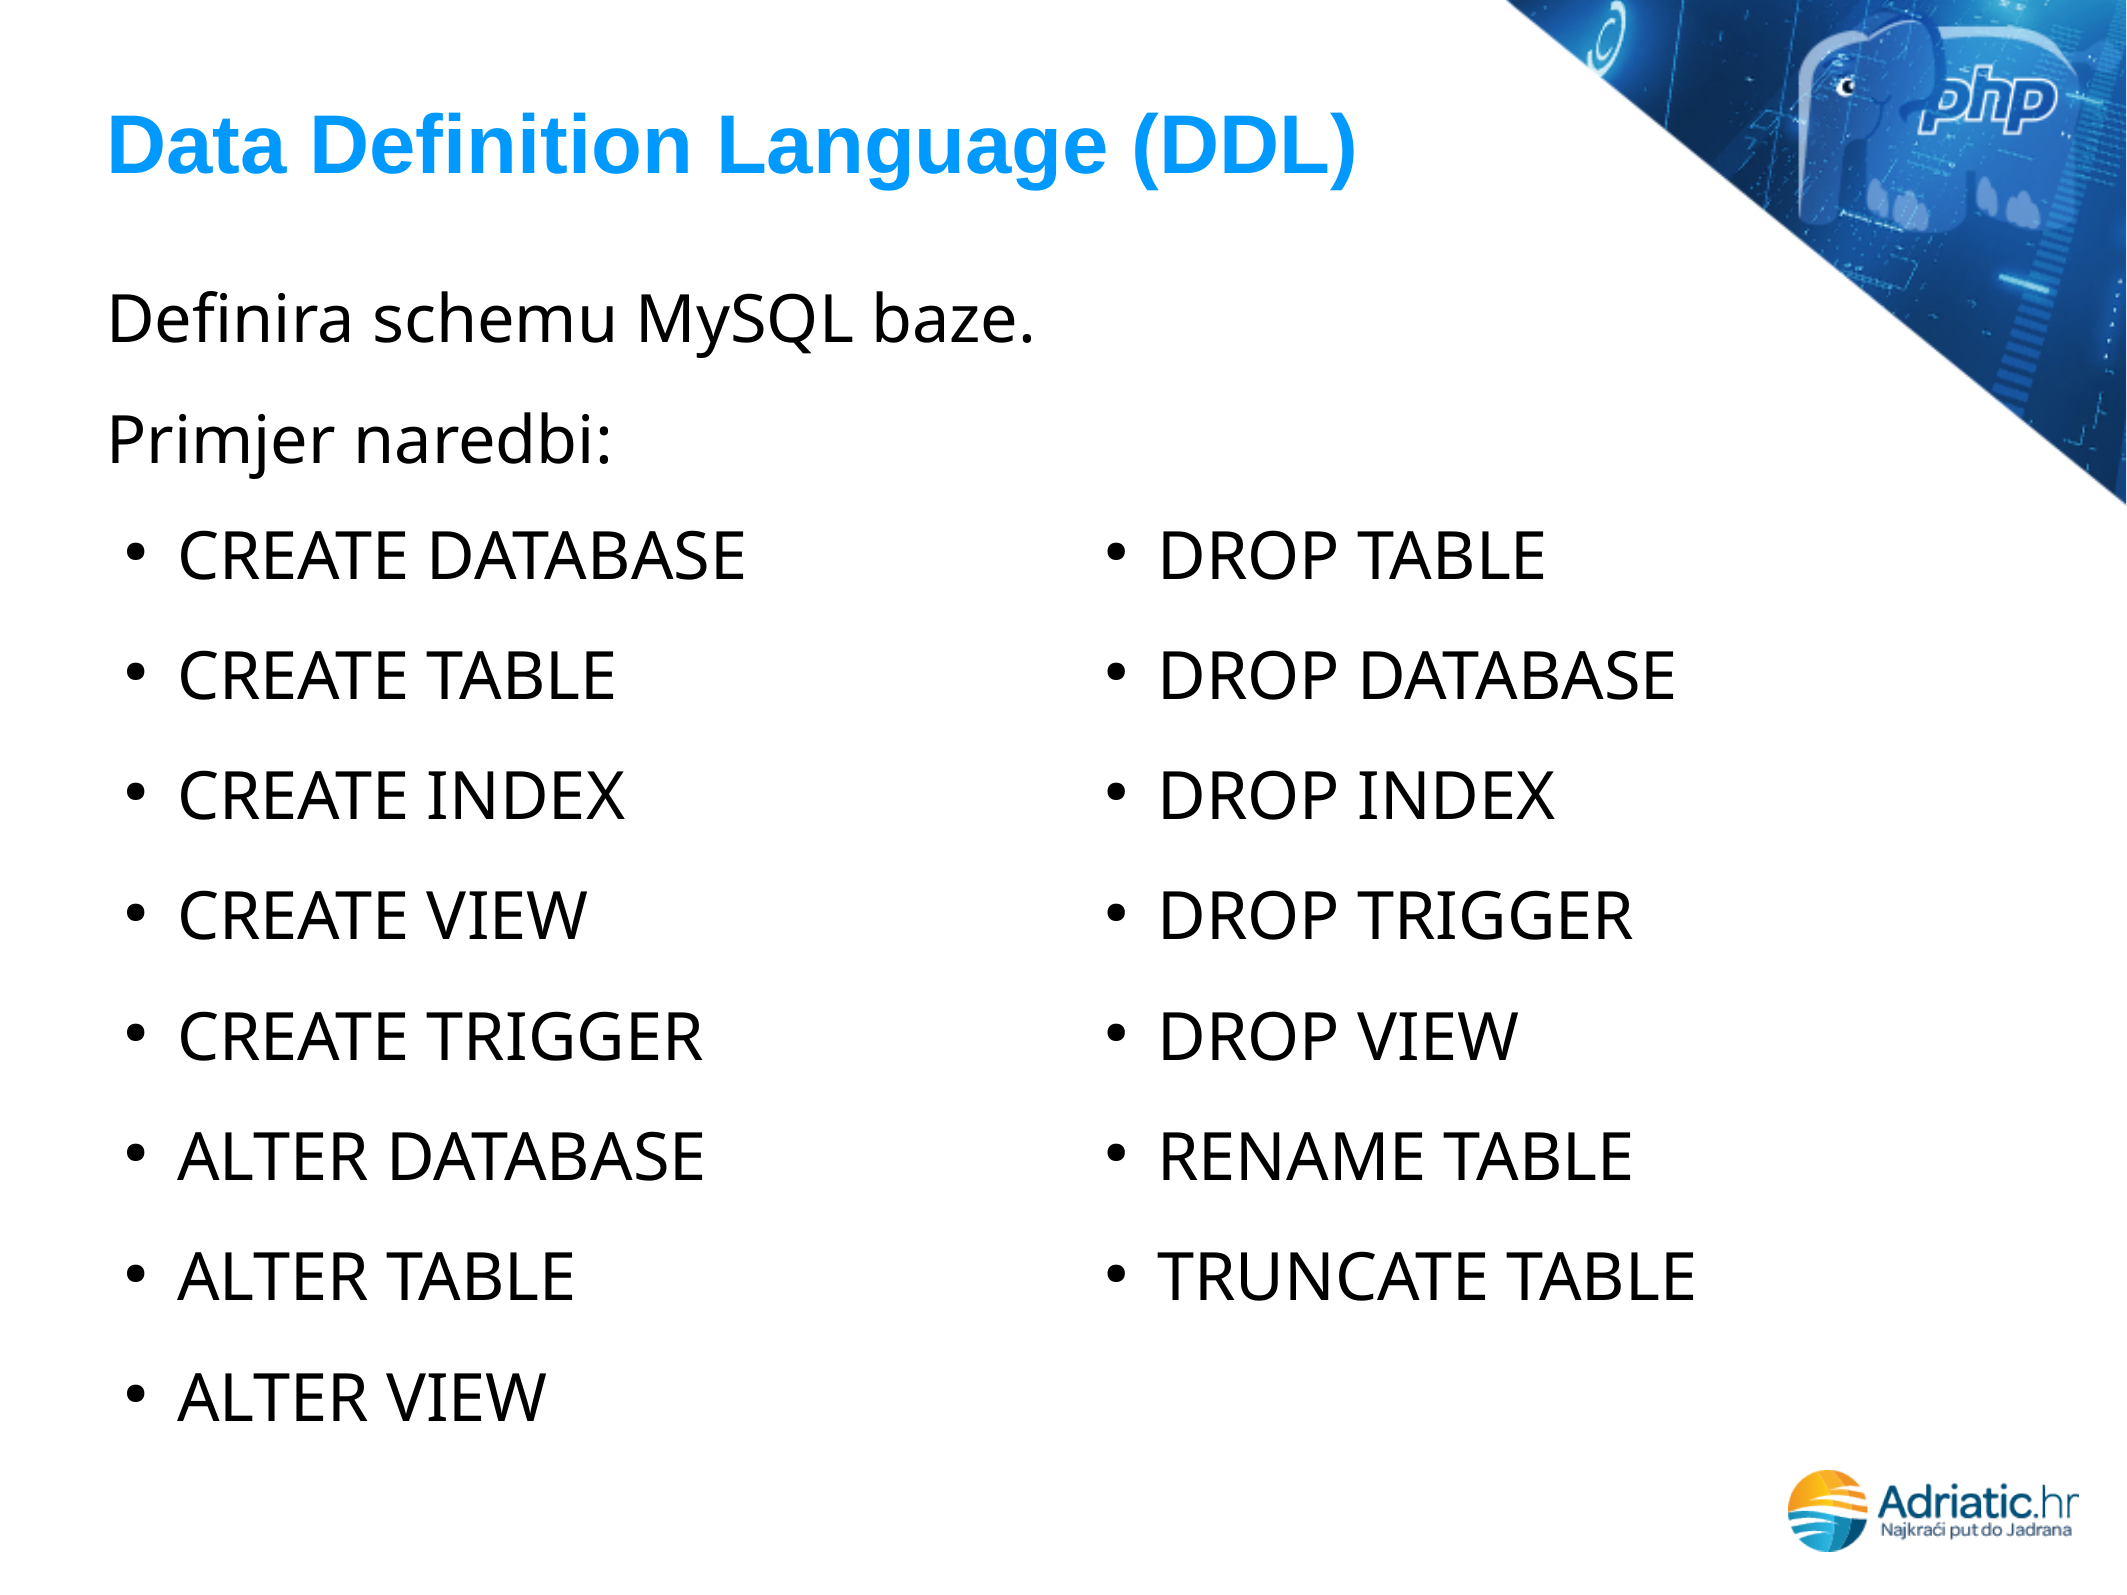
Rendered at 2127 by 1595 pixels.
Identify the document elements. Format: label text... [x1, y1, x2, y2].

title Data Definition Language (DDL) [106, 70, 1630, 219]
list DROP TABLE DROP DATABASE DROP INDEX DROP TRIGGER DROP VIEW RENAME TABLE TRUNCATE TABLE [1086, 507, 2021, 1452]
picture [1788, 1470, 2079, 1552]
list Definira schemu MySQL baze. Primjer naredbi: [106, 271, 1855, 508]
picture [1505, 0, 2127, 625]
list CREATE DATABASE CREATE TABLE CREATE INDEX CREATE VIEW CREATE TRIGGER ALTER DATABASE ALTER TABLE ALTER VIEW [106, 507, 1040, 1452]
